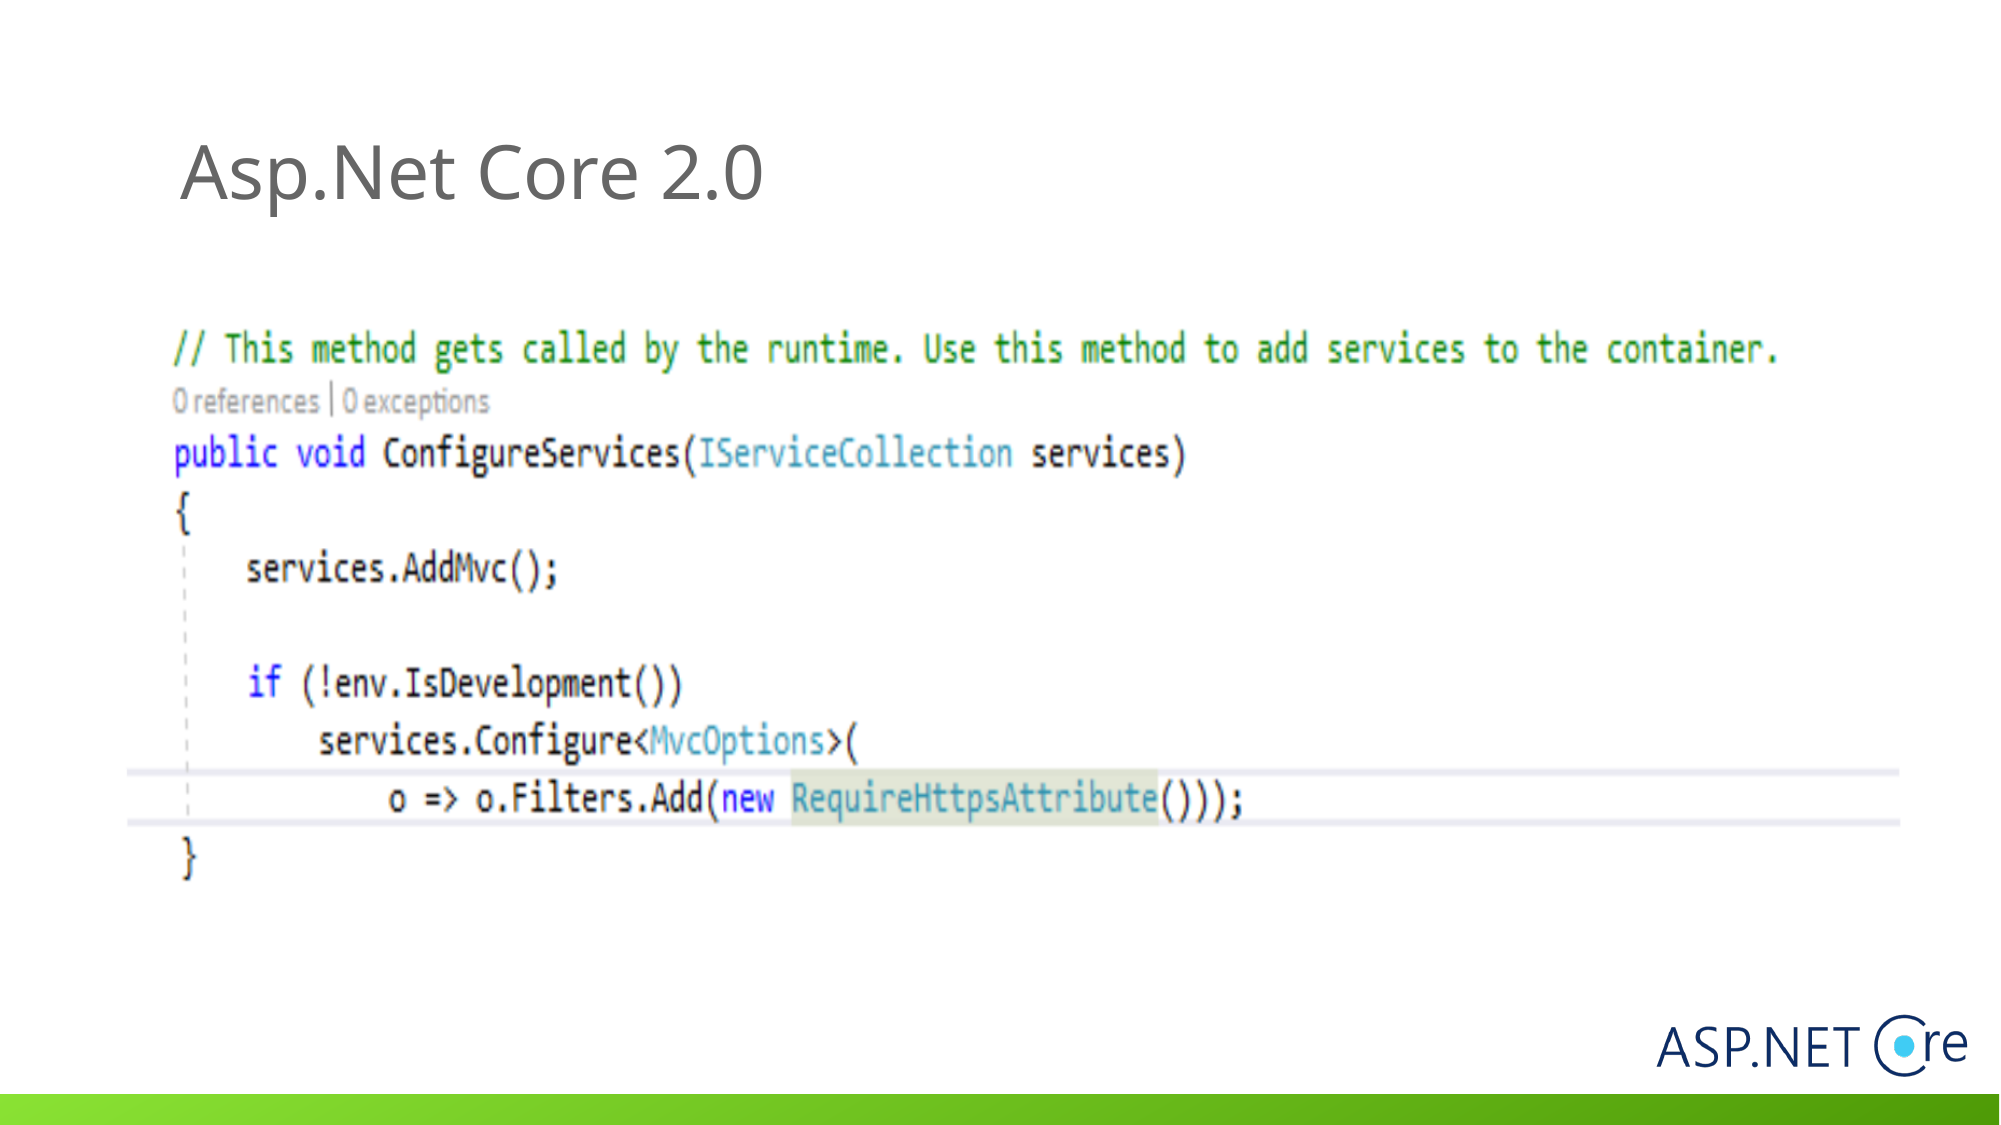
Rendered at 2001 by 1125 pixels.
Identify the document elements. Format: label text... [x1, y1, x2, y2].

picture [1641, 999, 1985, 1091]
picture [118, 283, 1902, 934]
text_box [0, 1094, 2000, 1125]
text_box Asp.Net Core 2.0 [165, 93, 1439, 249]
